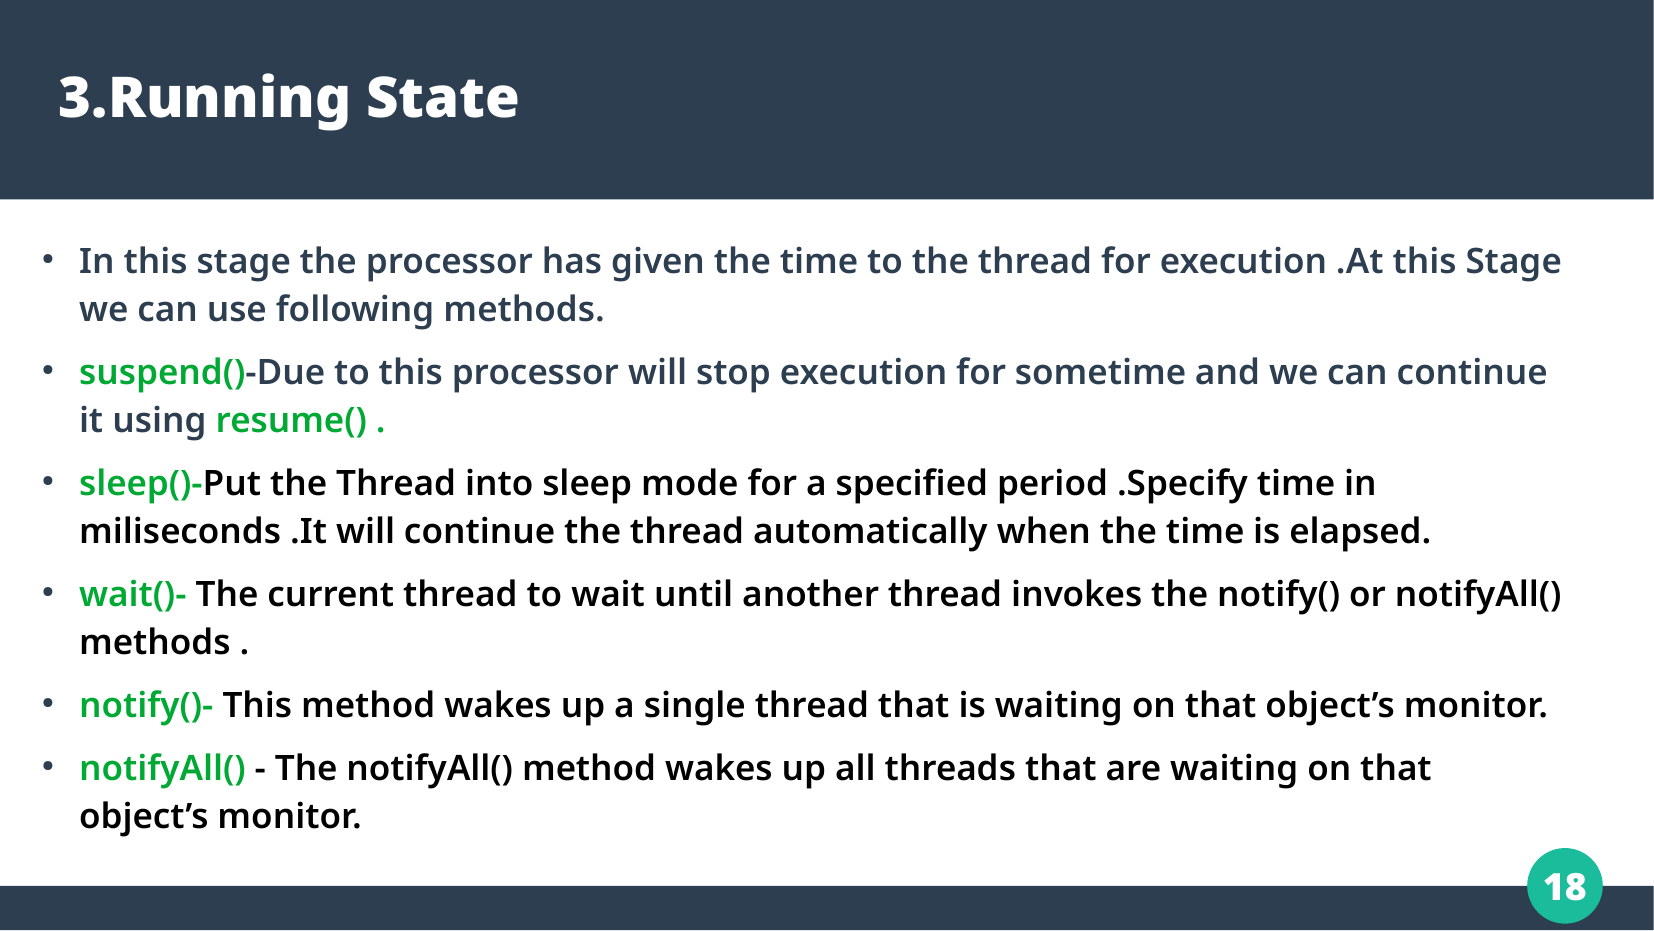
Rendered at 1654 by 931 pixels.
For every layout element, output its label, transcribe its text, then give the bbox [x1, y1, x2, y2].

title 3.Running State [59, 37, 1595, 155]
list In this stage the processor has given the time to the thread for execution .At this Stage we can use following methods. suspend()-Due to this processor will stop execution for sometime and we can continue it using resume() . sleep()-Put the Thread into sleep mode for a specified period .Specify time in miliseconds .It will continue the thread automatically when the time is elapsed. wait()- The current thread to wait until another thread invokes the notify() or notifyAll() methods . notify()- This method wakes up a single thread that is waiting on that object’s monitor. notifyAll() - The notifyAll() method wakes up all threads that are waiting on that object’s monitor. [29, 236, 1565, 857]
